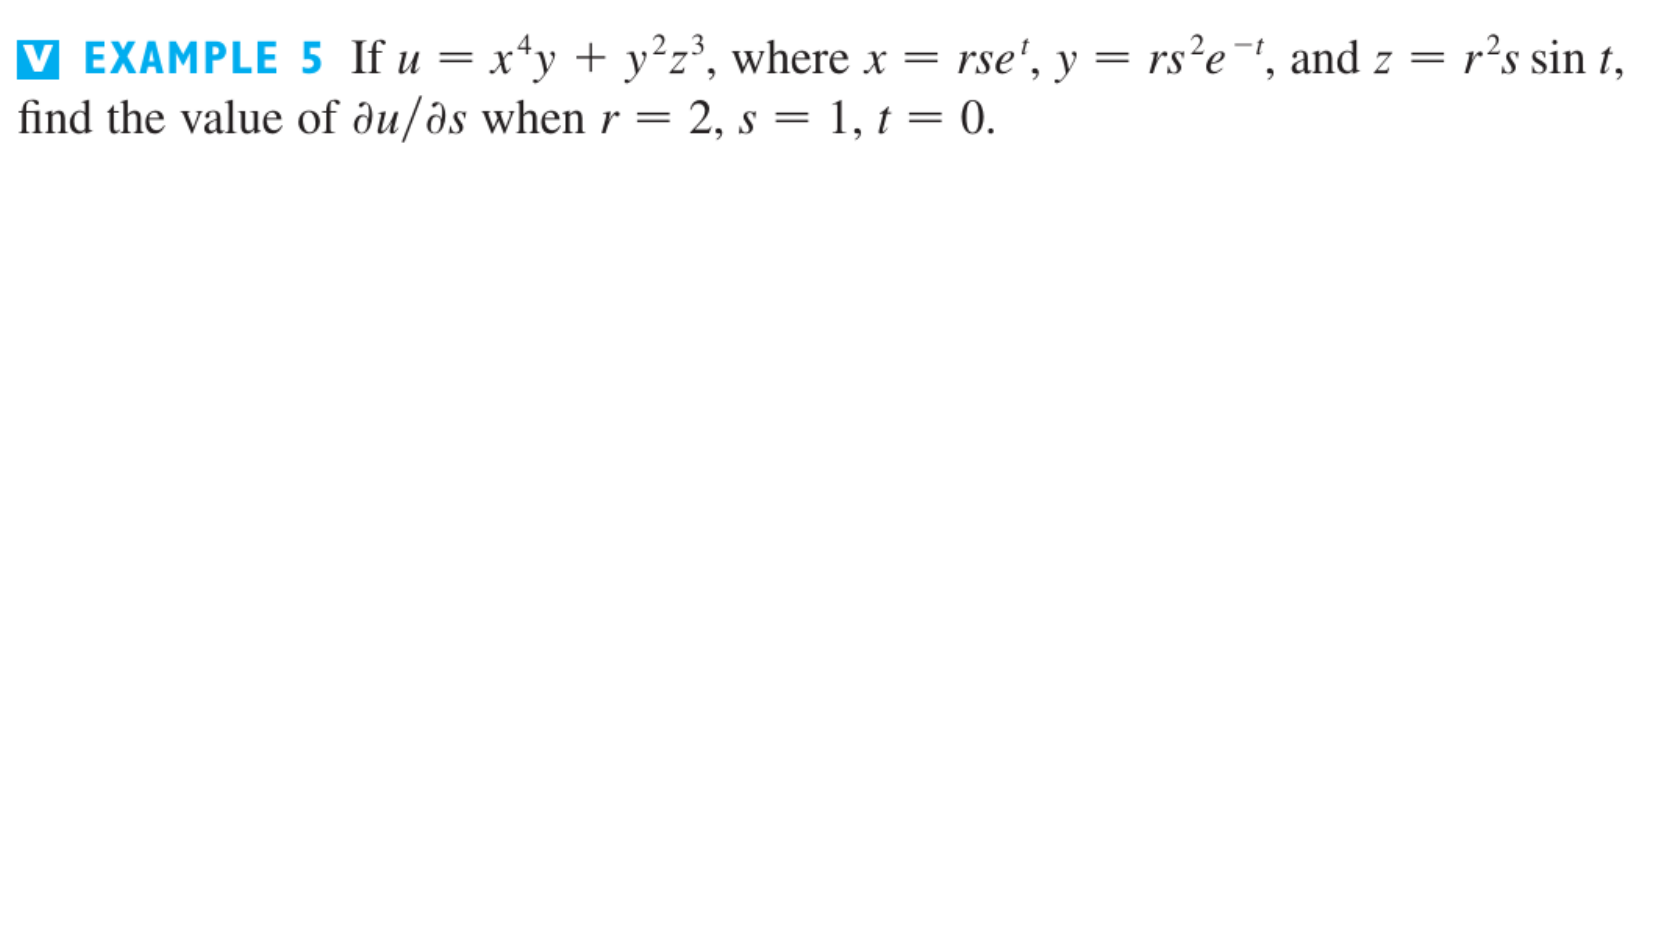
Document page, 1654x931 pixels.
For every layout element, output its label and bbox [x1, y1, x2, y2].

picture [0, 23, 1641, 154]
